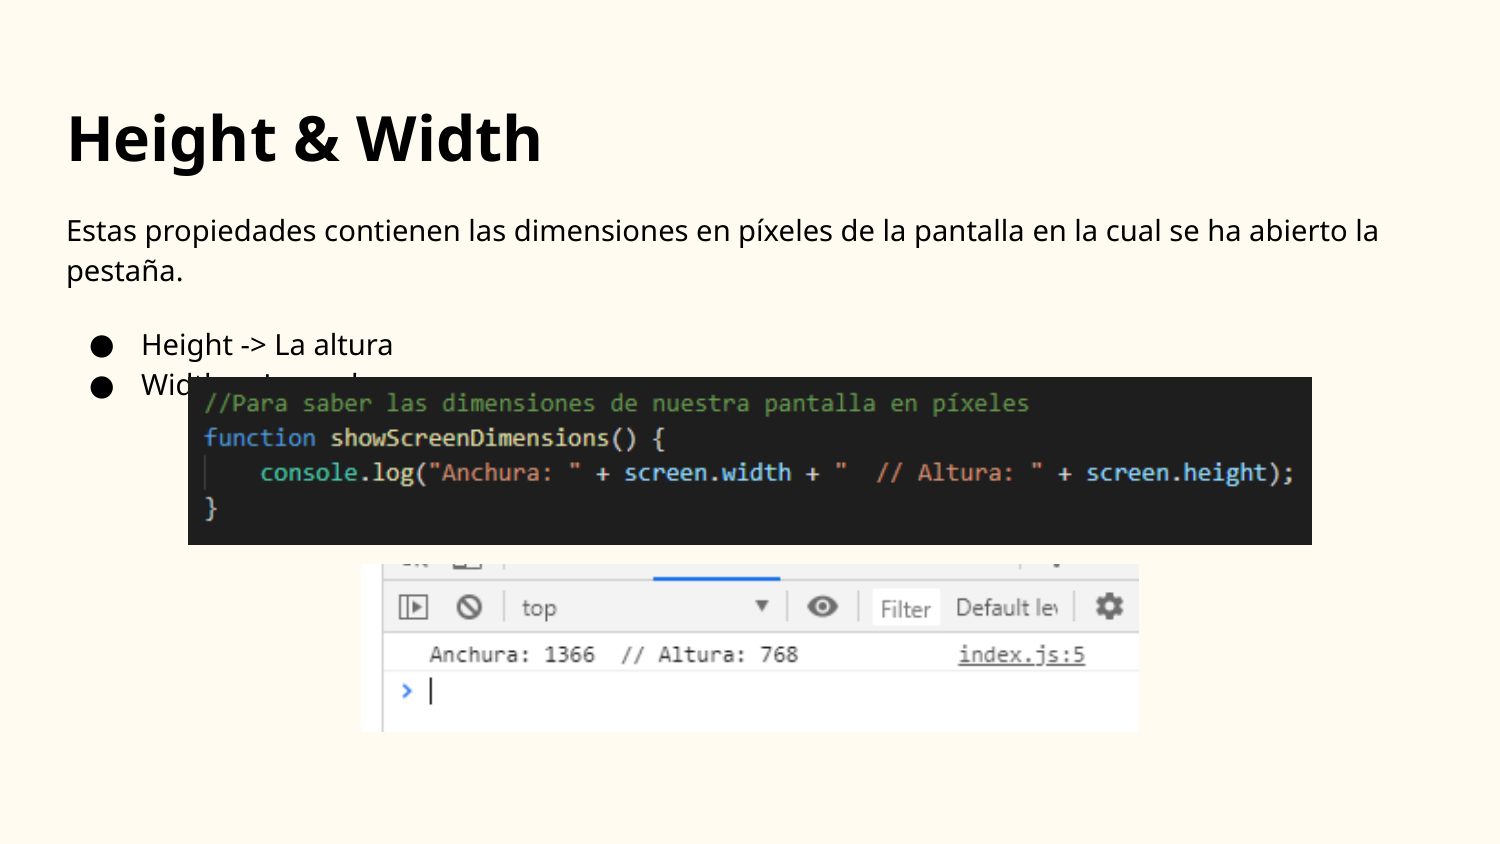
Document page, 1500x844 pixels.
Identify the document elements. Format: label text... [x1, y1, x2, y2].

list Estas propiedades contienen las dimensiones en píxeles de la pantalla en la cual se ha abierto la pestaña. Height -> La altura Width -> La anchura [51, 192, 1434, 434]
picture [188, 377, 1312, 545]
picture [361, 564, 1139, 732]
title Height & Width [51, 72, 1449, 174]
